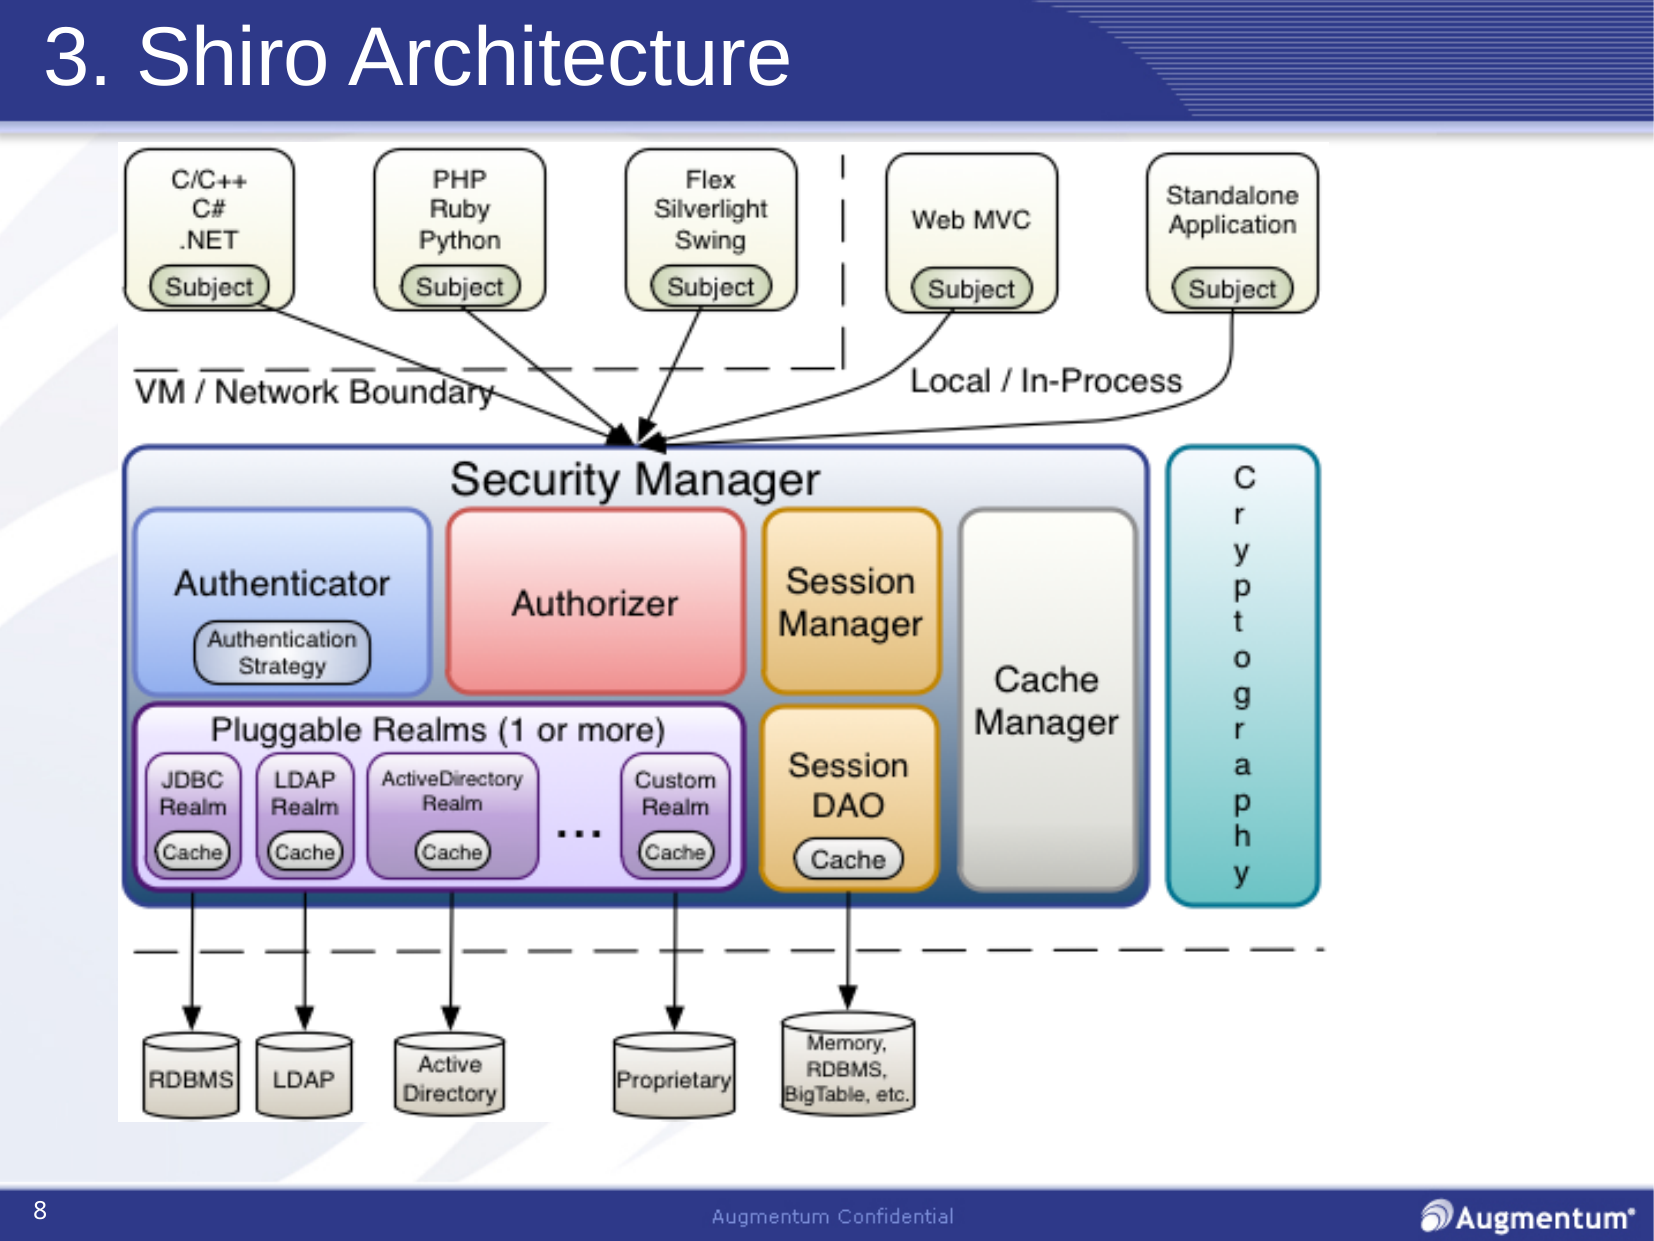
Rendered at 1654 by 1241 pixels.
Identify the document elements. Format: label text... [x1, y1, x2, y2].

picture [0, 0, 1654, 1241]
text_box [59, 149, 1625, 1152]
title 3. Shiro Architecture [43, 0, 1442, 114]
